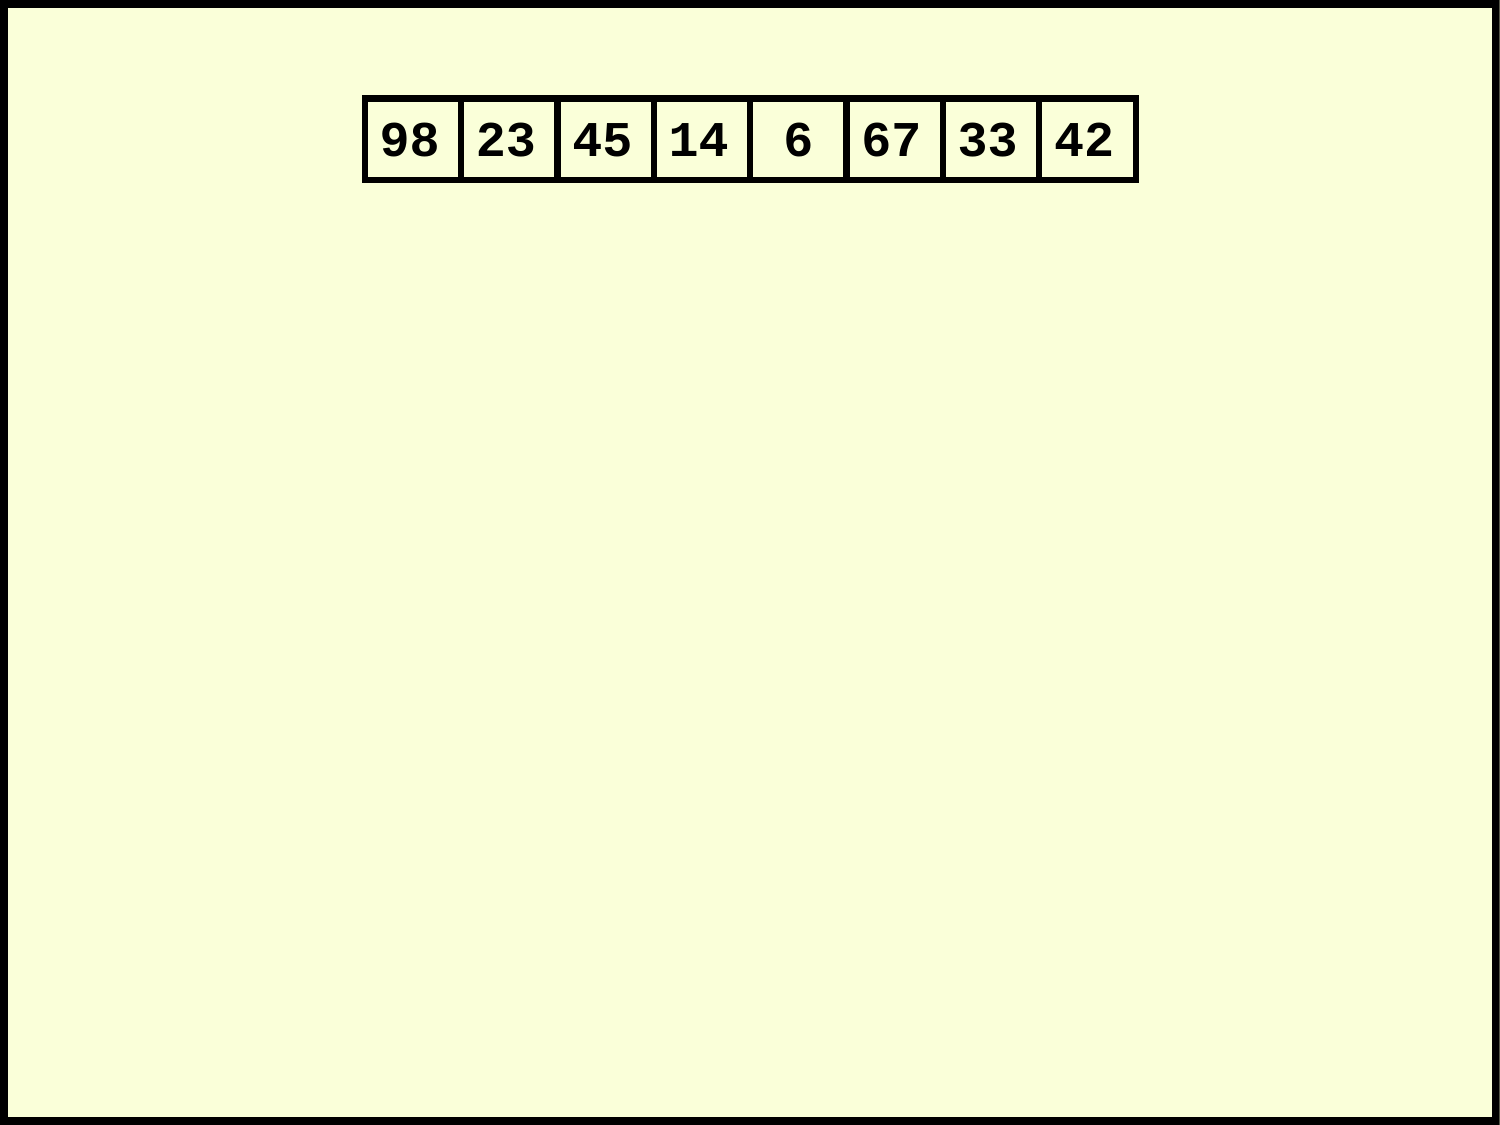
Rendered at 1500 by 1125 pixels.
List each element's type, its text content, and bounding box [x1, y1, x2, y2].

text_box 98 [364, 98, 462, 180]
text_box 42 [1039, 98, 1136, 180]
text_box 67 [847, 98, 942, 180]
text_box 6 [750, 98, 847, 180]
text_box 14 [653, 98, 750, 180]
text_box 33 [942, 98, 1039, 180]
text_box 45 [558, 98, 653, 180]
text_box 23 [462, 98, 558, 180]
